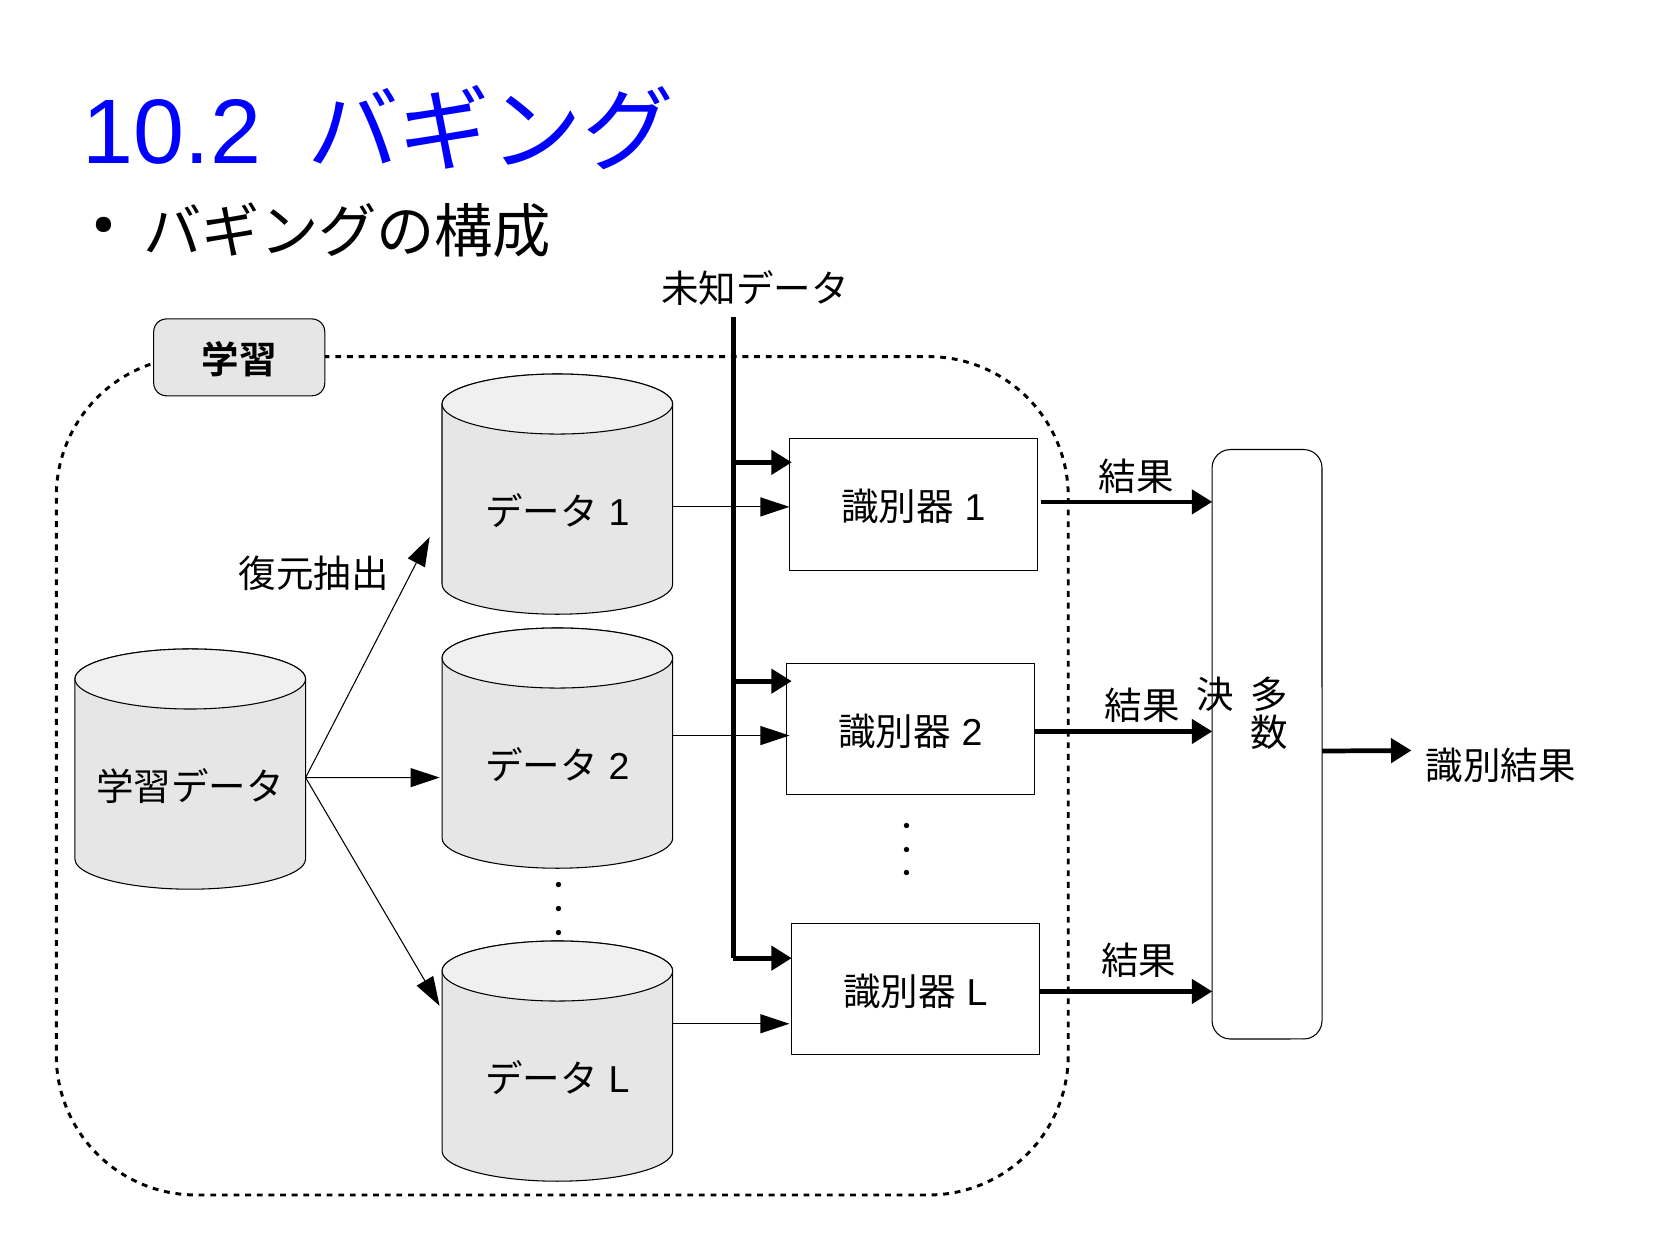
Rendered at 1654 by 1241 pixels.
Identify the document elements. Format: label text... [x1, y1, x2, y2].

text_box データ1 [442, 408, 673, 615]
text_box 未知データ [646, 251, 880, 324]
text_box 多数決 [1216, 661, 1304, 789]
text_box ・ ・ ・ [879, 812, 935, 898]
text_box 復元抽出 [223, 537, 404, 609]
text_box ・ ・ ・ [531, 871, 587, 957]
text_box データ2 [442, 662, 673, 869]
text_box データL [442, 975, 673, 1182]
text_box 学習 [153, 318, 325, 396]
text_box 結果 [1086, 923, 1192, 989]
text_box 識別器2 [786, 663, 1035, 795]
title 10.2 バギング [82, 49, 1571, 207]
text_box 識別結果 [1411, 728, 1591, 800]
text_box バギングの構成 [78, 177, 574, 280]
text_box 識別器L [791, 923, 1040, 1055]
text_box 識別器1 [789, 438, 1038, 571]
text_box 結果 [1090, 668, 1195, 729]
text_box 結果 [1083, 439, 1189, 511]
text_box 学習データ [74, 680, 306, 890]
text_box 結果 [1090, 734, 1191, 741]
